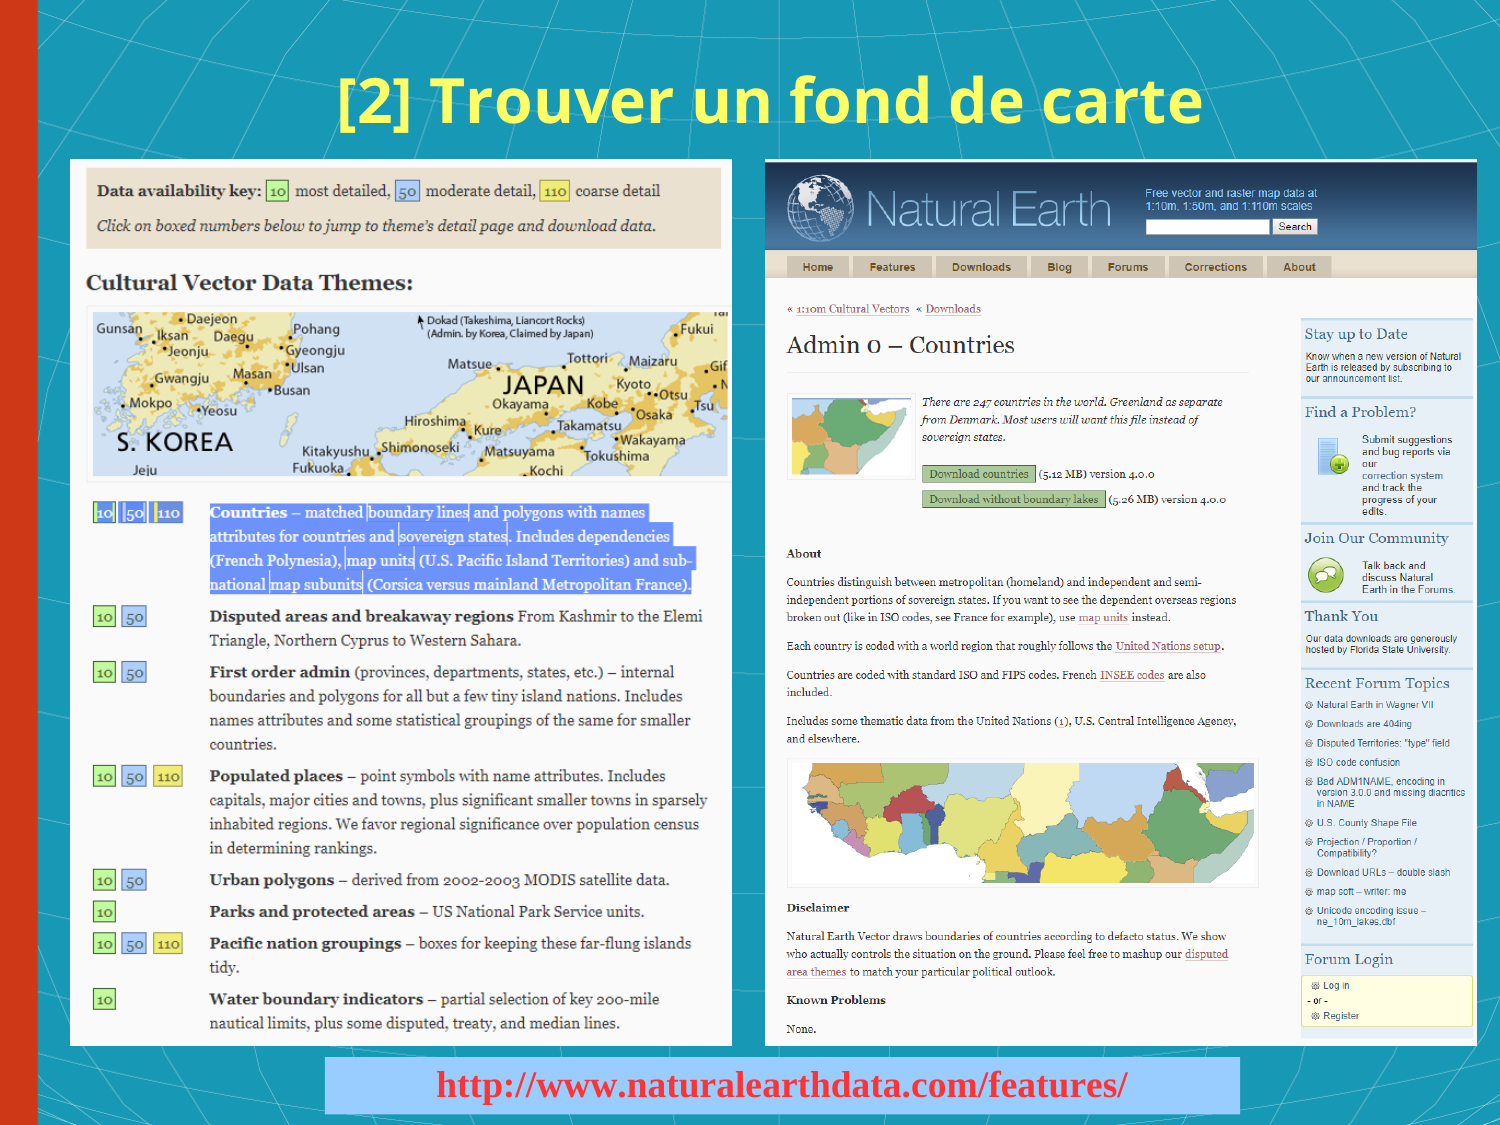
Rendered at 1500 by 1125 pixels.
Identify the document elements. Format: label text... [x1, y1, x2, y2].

title [2] Trouver un fond de carte [65, 20, 1477, 178]
picture [0, 0, 1500, 1125]
text_box http://www.naturalearthdata.com/features/ [324, 1057, 1241, 1115]
